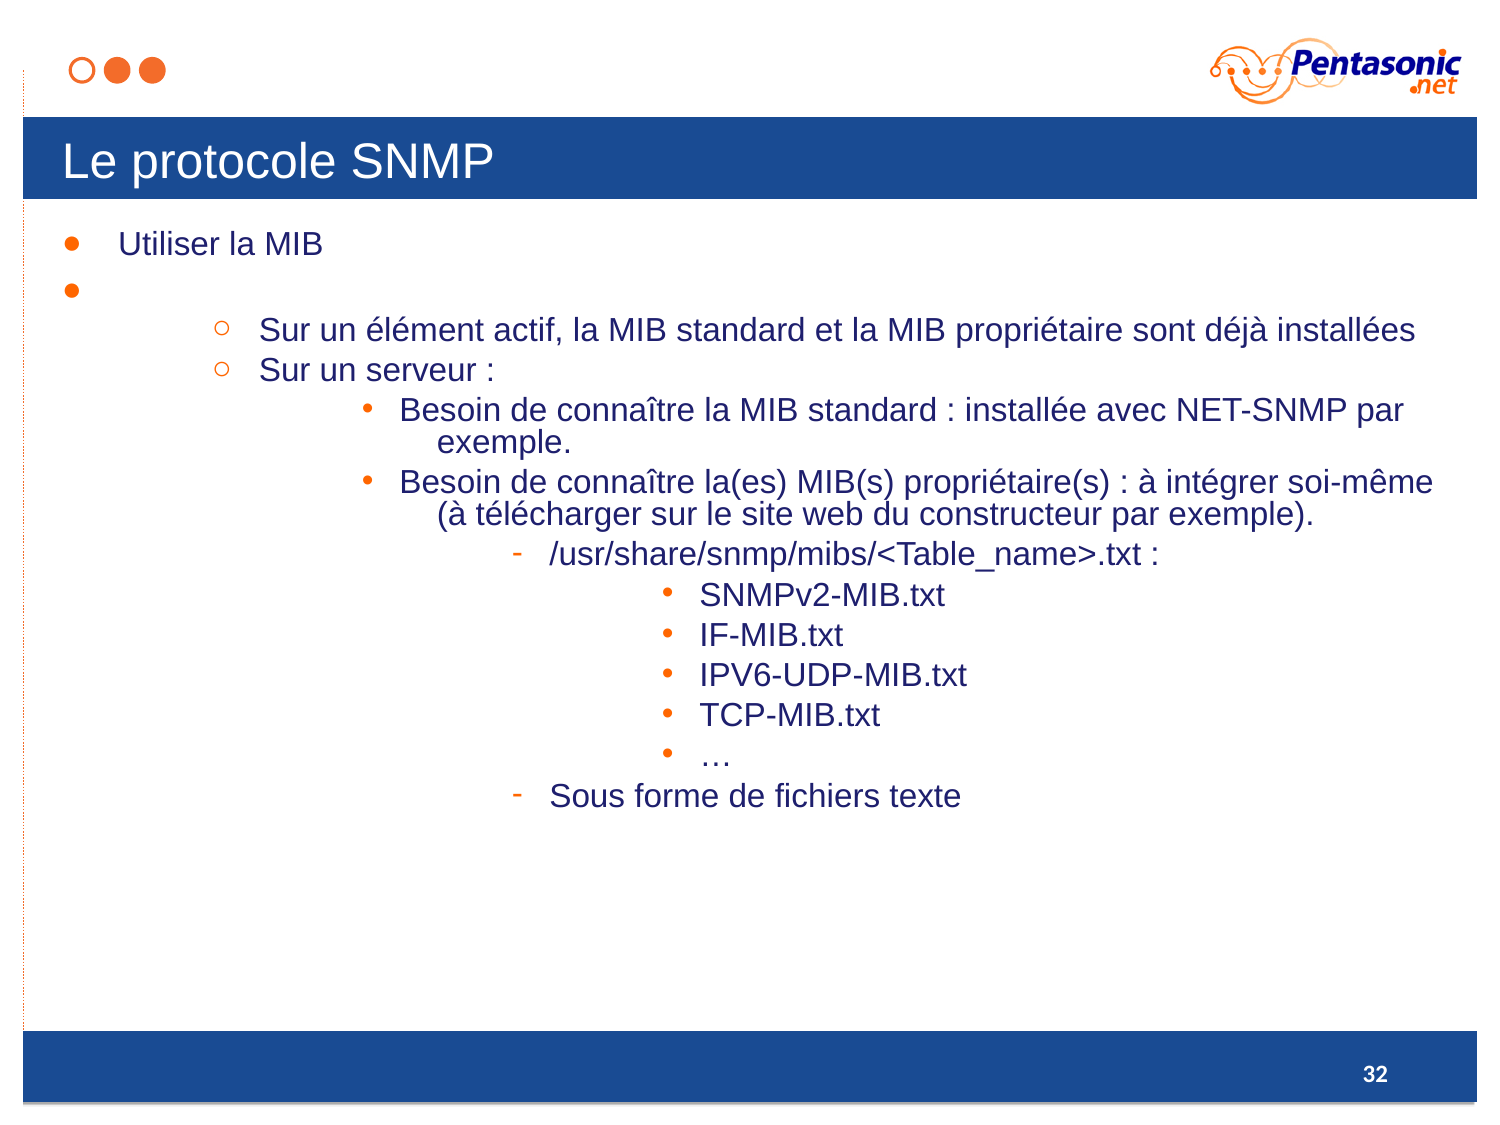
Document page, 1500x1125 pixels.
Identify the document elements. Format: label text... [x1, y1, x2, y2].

text_box 32 [1347, 1042, 1477, 1103]
title Le protocole SNMP [46, 117, 1454, 200]
list Utiliser la MIB Sur un élément actif, la MIB standard et la MIB propriétaire sont déjà installées Sur un serveur : Besoin de connaître la MIB standard : installée avec NET-SNMP par exemple. Besoin de connaître la(es) MIB(s) propriétaire(s) : à intégrer soi-même (à télécharger sur le site web du constructeur par exemple). /usr/share/snmp/mibs/<Table_name>.txt : SNMPv2-MIB.txt IF-MIB.txt IPV6-UDP-MIB.txt TCP-MIB.txt … Sous forme de fichiers texte [46, 222, 1454, 1008]
